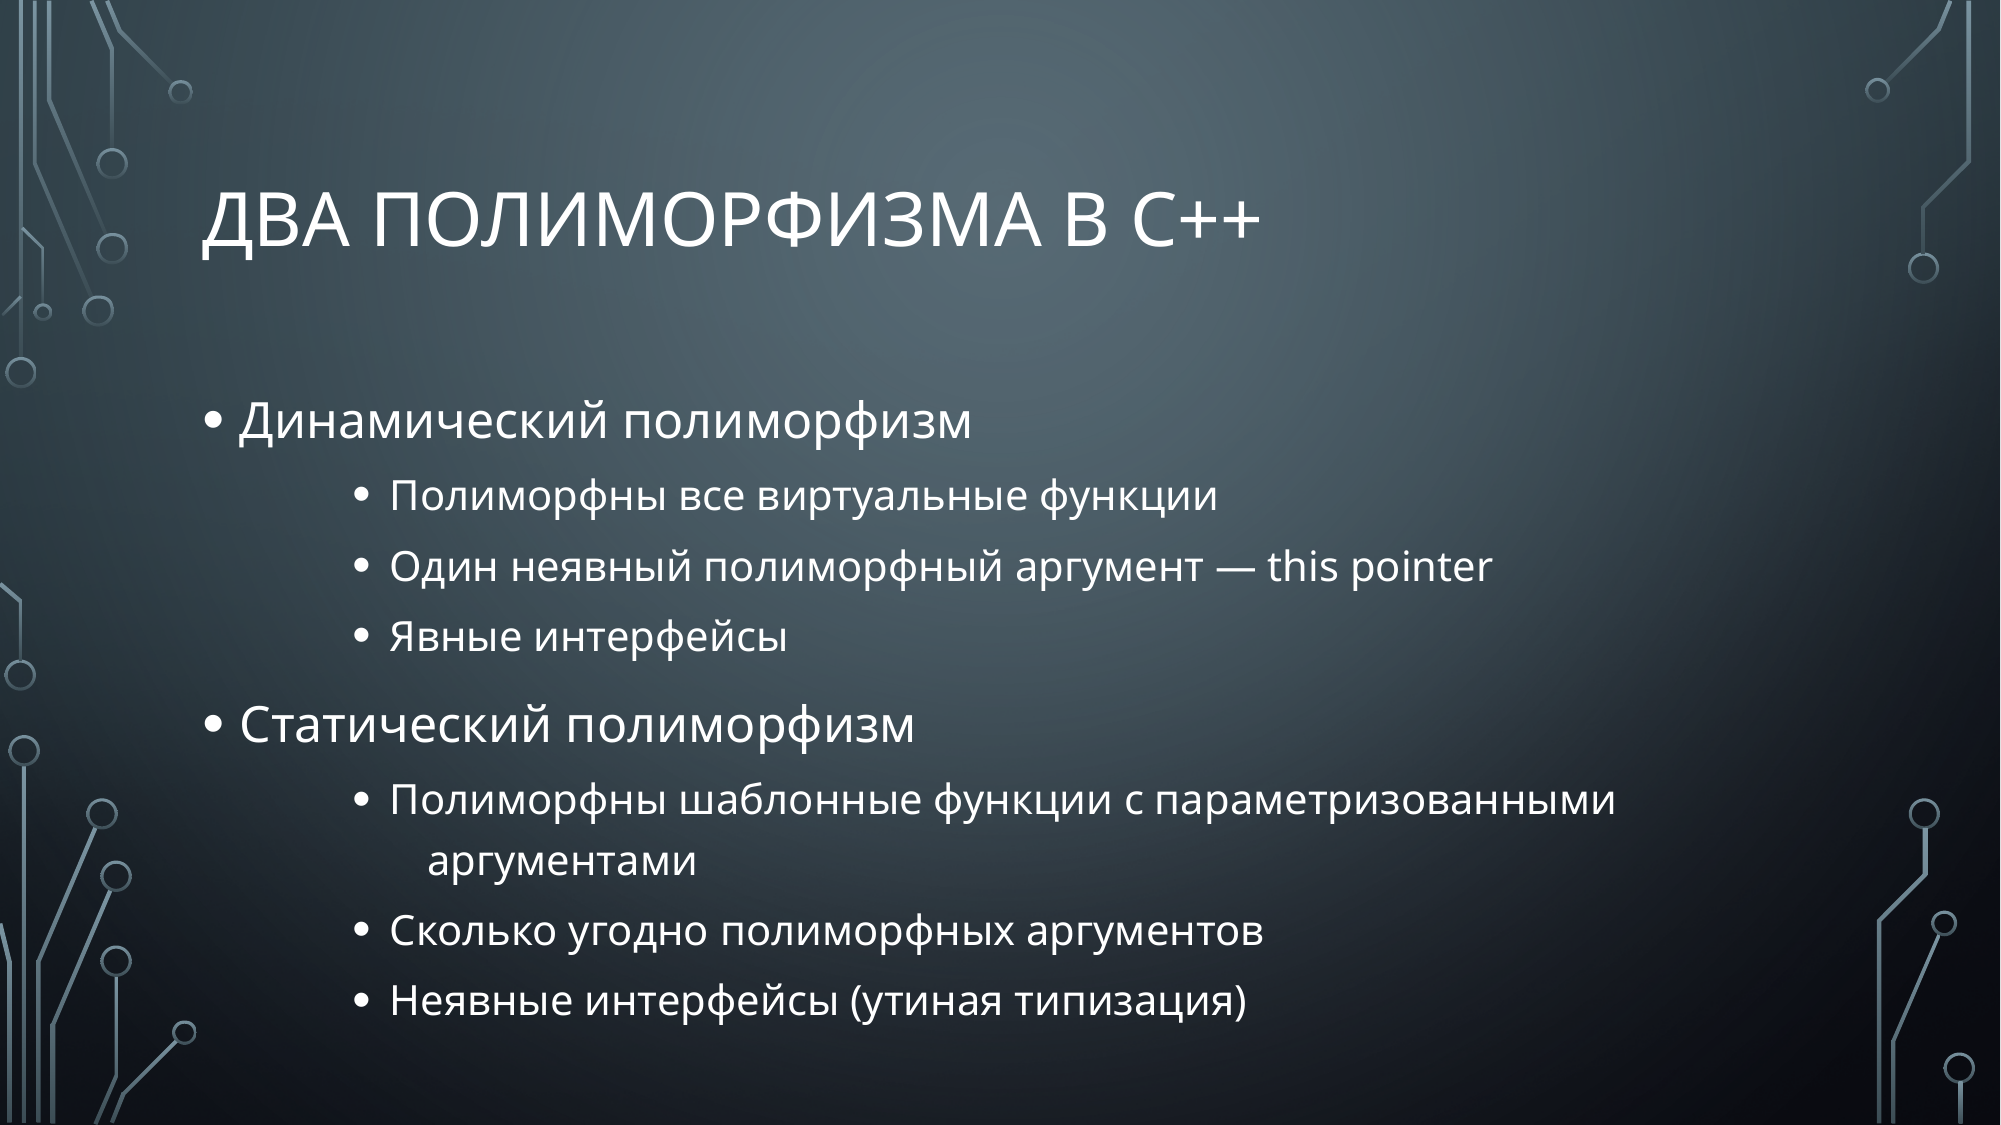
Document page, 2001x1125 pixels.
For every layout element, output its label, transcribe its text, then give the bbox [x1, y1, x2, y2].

title Два полиморфизма в C++ [187, 101, 1813, 344]
list Динамический полиморфизм Полиморфны все виртуальные функции Один неявный полиморфный аргумент ― this pointer Явные интерфейсы Статический полиморфизм Полиморфны шаблонные функции с параметризованными аргументами Сколько угодно полиморфных аргументов Неявные интерфейсы (утиная типизация) [187, 369, 1813, 1087]
